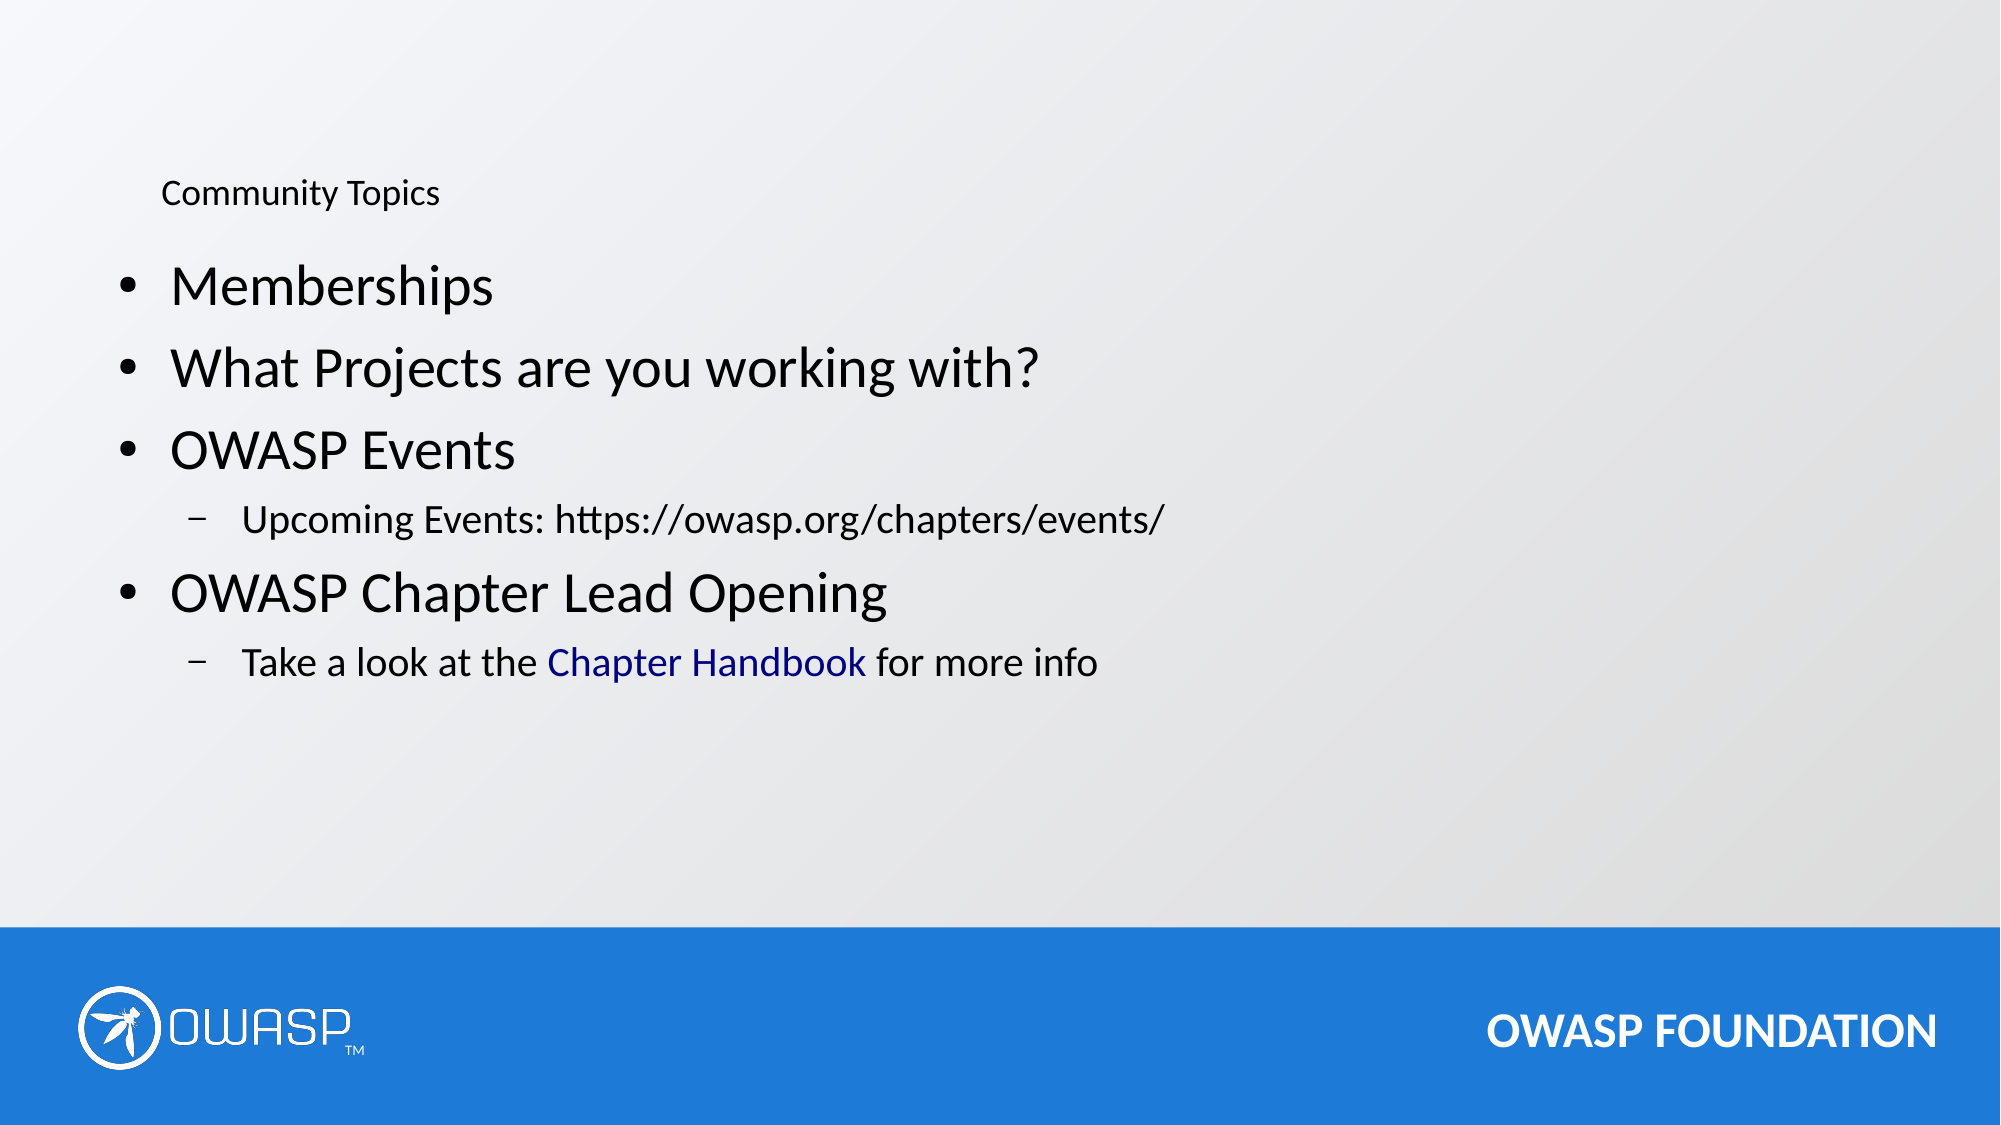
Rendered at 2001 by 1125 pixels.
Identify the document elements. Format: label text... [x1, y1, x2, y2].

list Memberships What Projects are you working with? OWASP Events Upcoming Events: https://owasp.org/chapters/events/ OWASP Chapter Lead Opening Take a look at the Chapter Handbook for more info [99, 263, 1900, 916]
picture [78, 986, 350, 1070]
title Community Topics [161, 129, 1839, 263]
